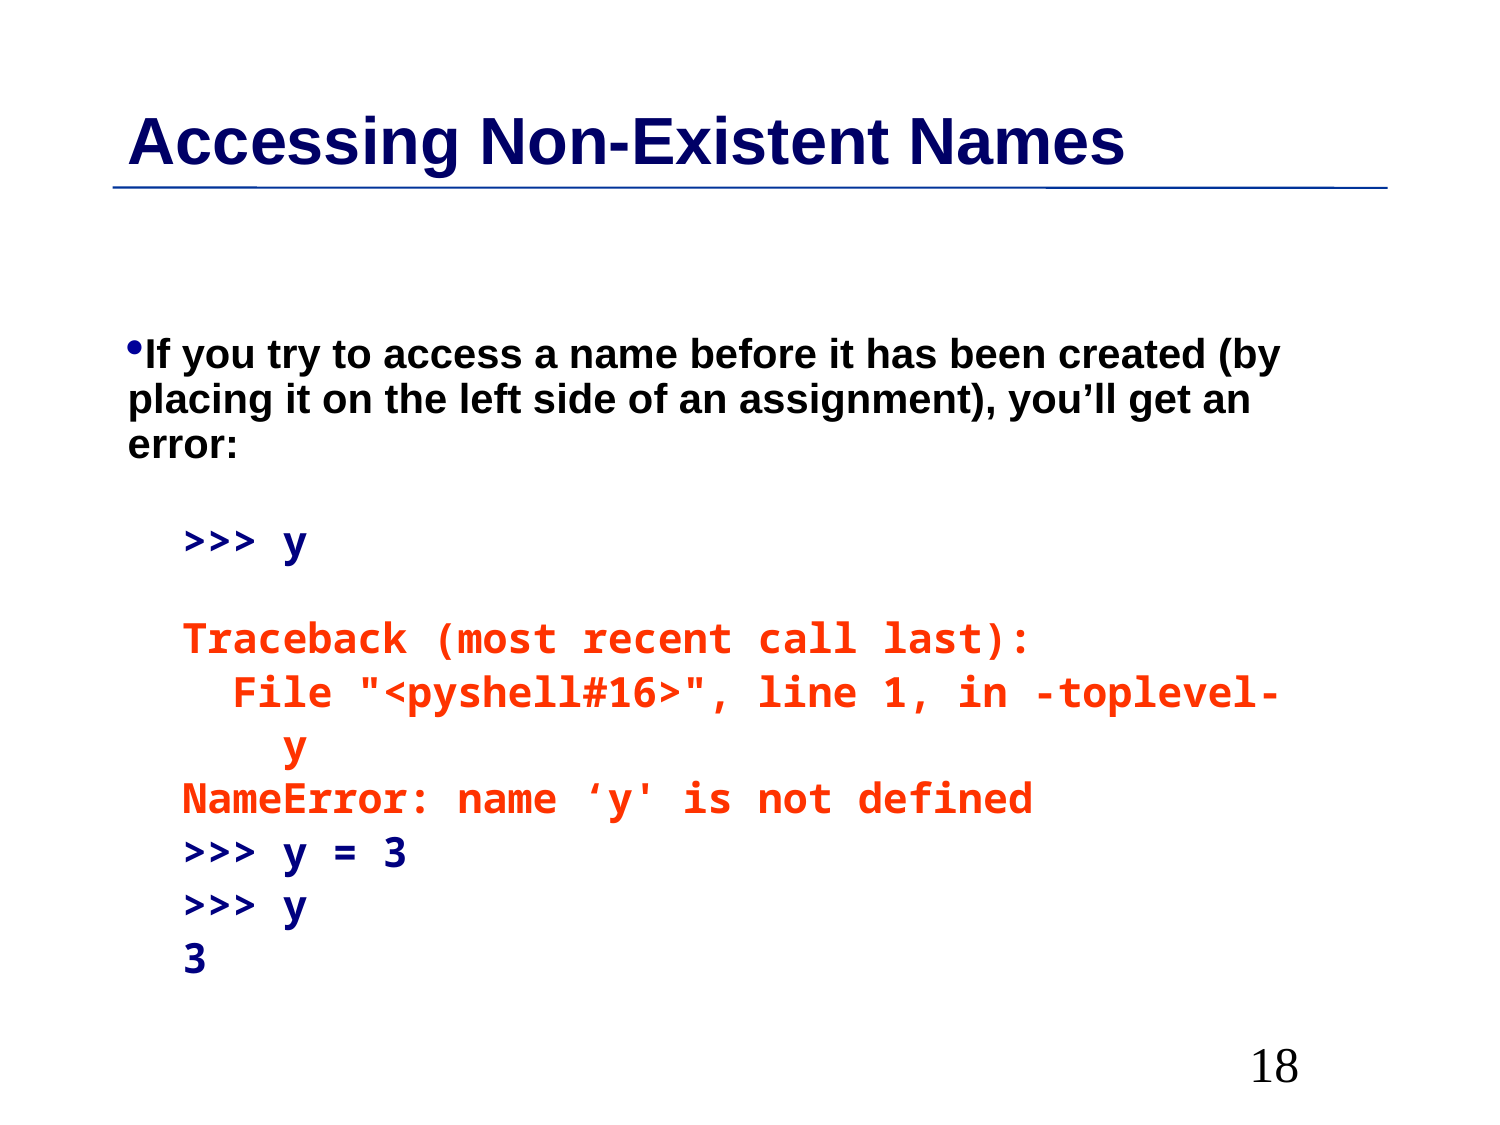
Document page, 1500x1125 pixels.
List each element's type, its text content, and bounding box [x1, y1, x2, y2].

text_box <number> [1074, 996, 1387, 1125]
title Accessing Non-Existent Names [112, 89, 1388, 185]
list If you try to access a name before it has been created (by placing it on the left side of an assignment), you’ll get an error: >>> y Traceback (most recent call last): File "<pyshell#16>", line 1, in -toplevel- y NameError: name ‘y' is not defined >>> y = 3 >>> y 3 [112, 324, 1388, 996]
